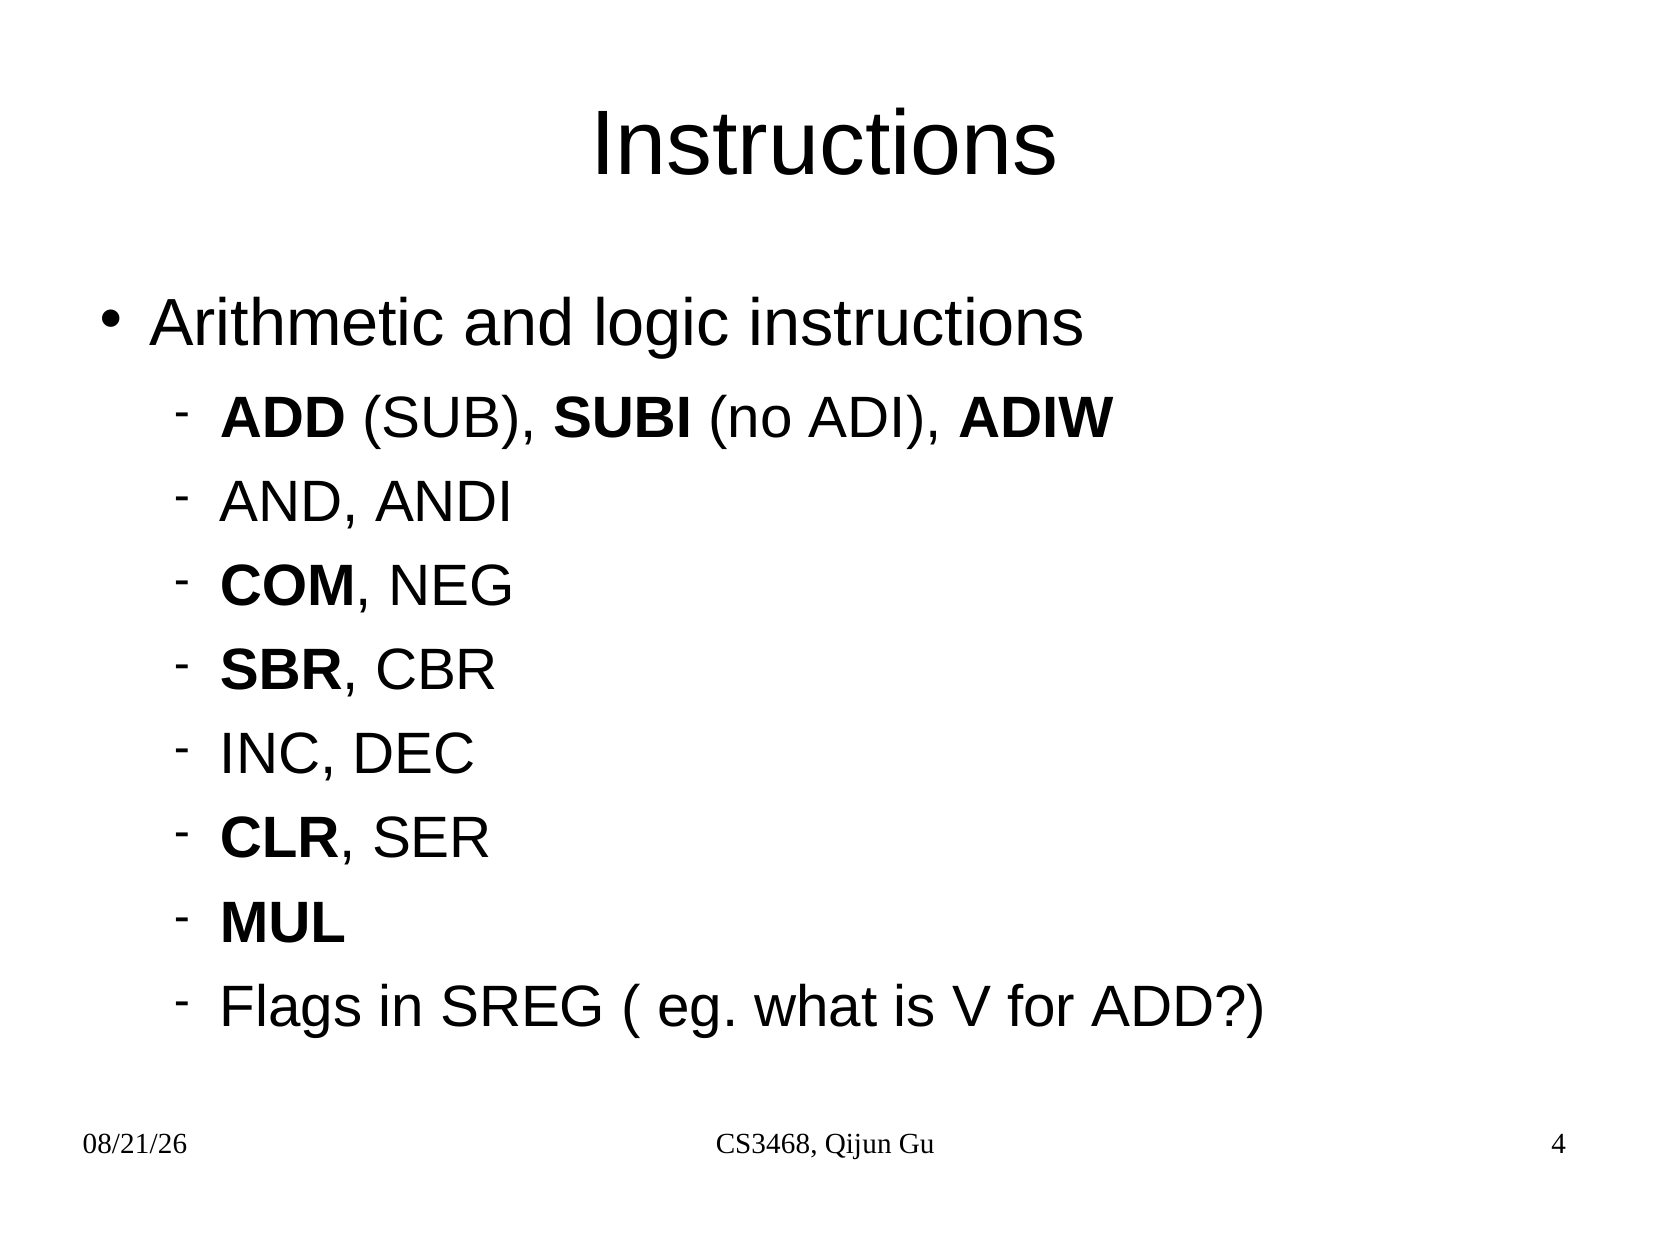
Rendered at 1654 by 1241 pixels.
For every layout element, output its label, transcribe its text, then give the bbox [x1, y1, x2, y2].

list Arithmetic and logic instructions ADD (SUB), SUBI (no ADI), ADIW AND, ANDI COM, NEG SBR, CBR INC, DEC CLR, SER MUL Flags in SREG ( eg. what is V for ADD?) [82, 290, 1567, 1091]
title Instructions [82, 56, 1567, 246]
